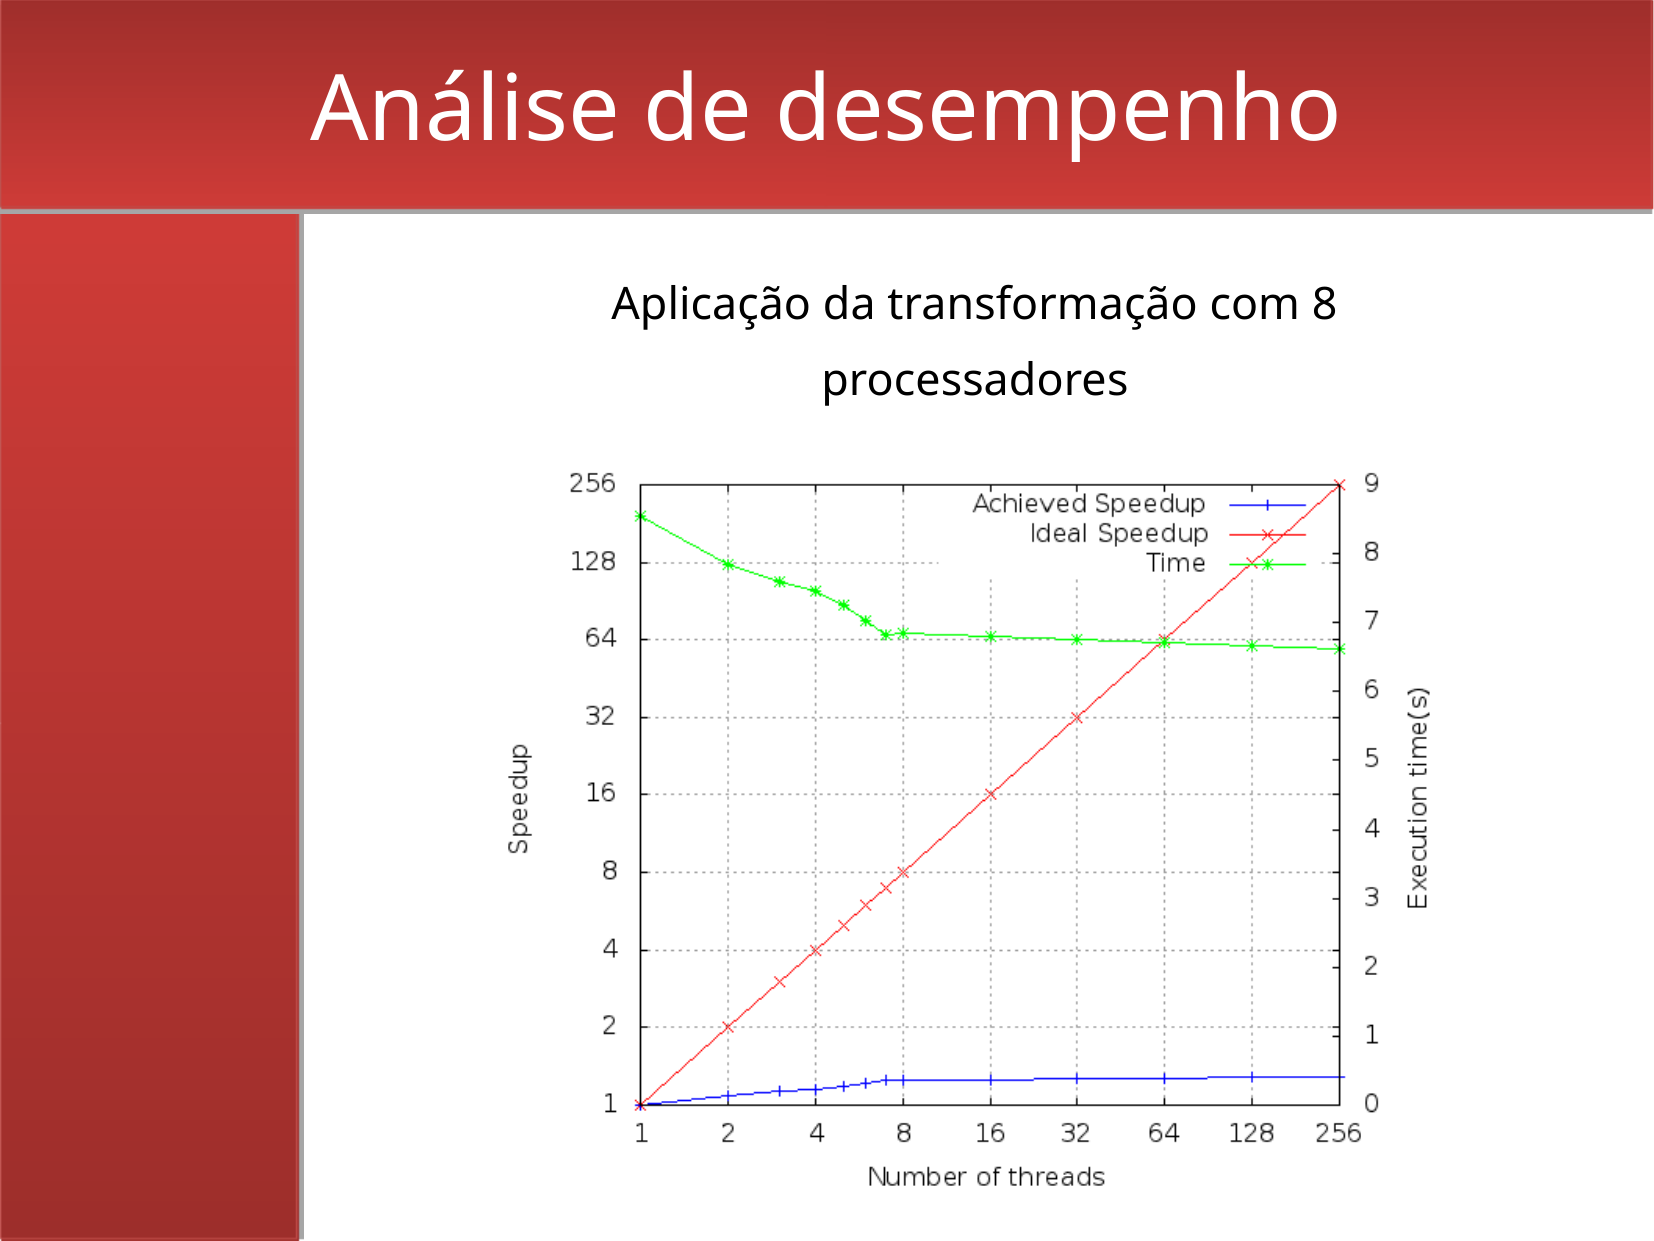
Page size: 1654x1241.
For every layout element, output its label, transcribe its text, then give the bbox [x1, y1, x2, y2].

list Aplicação da transformação com 8 processadores [300, 271, 1651, 411]
title Análise de desempenho [29, 31, 1625, 178]
picture [482, 450, 1483, 1201]
picture [0, 0, 1654, 1241]
